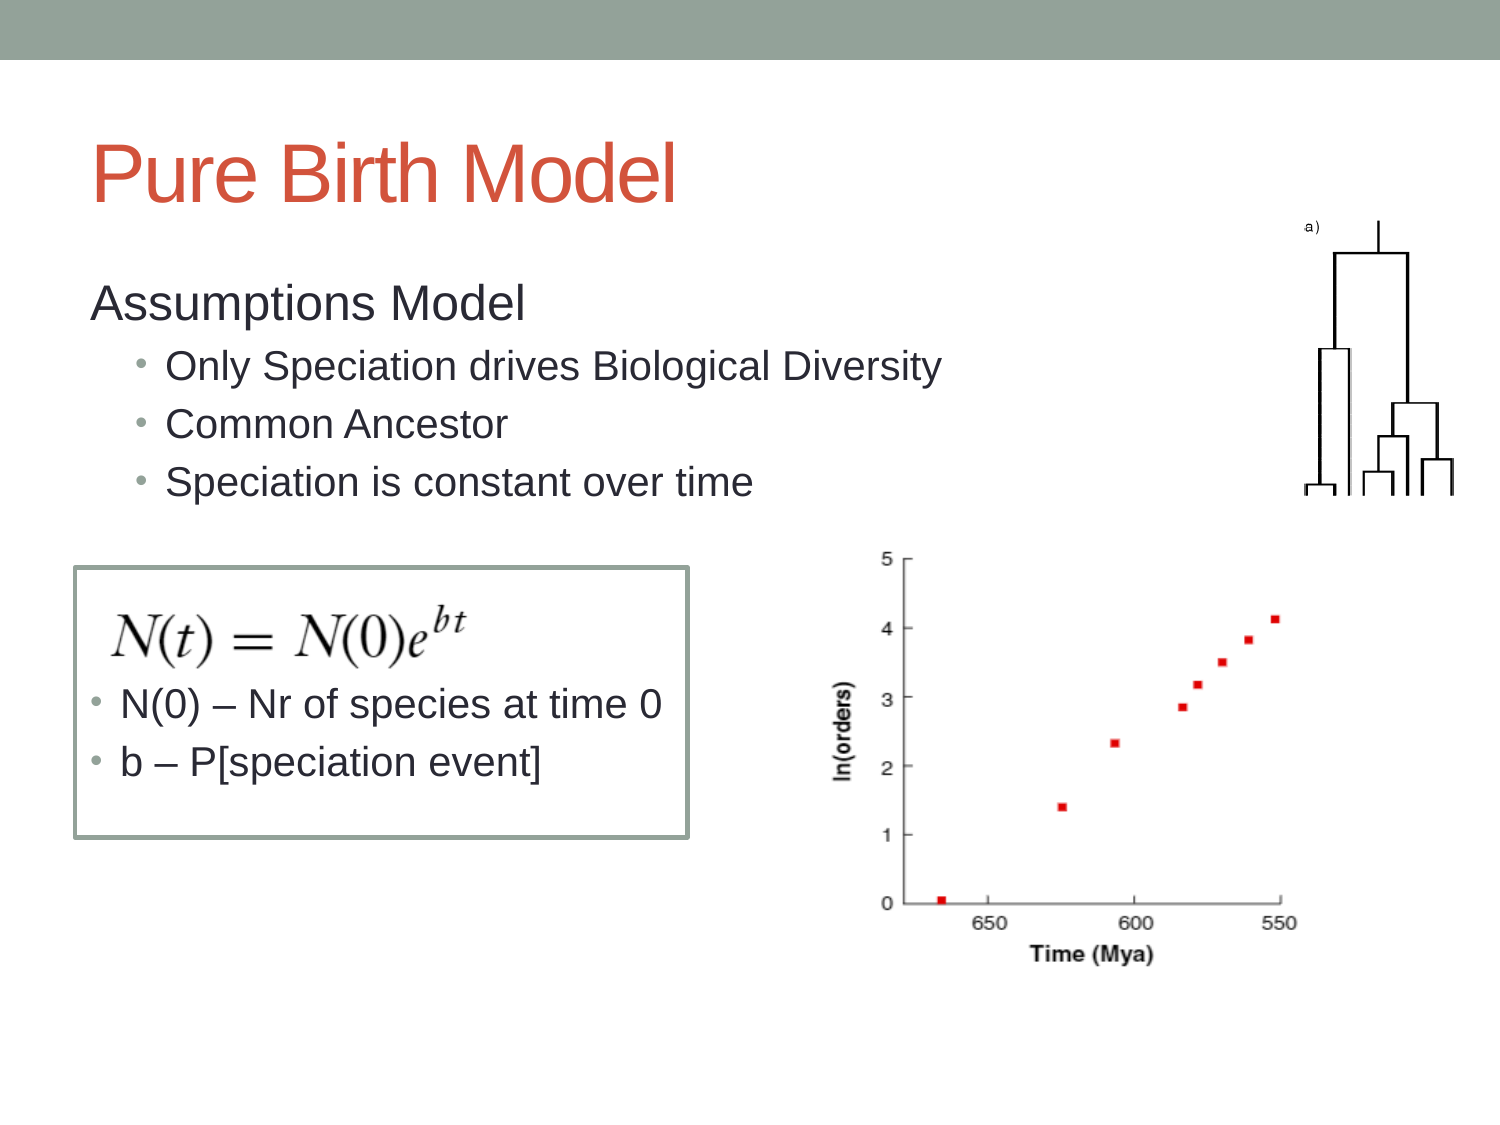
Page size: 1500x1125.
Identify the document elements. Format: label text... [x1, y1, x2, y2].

list Assumptions Model Only Speciation drives Biological Diversity Common Ancestor Speciation is constant over time N(0) – Nr of species at time 0 b – P[speciation event] [75, 262, 1425, 1063]
picture [1295, 212, 1464, 501]
title Pure Birth Model [75, 87, 1425, 250]
picture [817, 537, 1316, 975]
picture [98, 583, 474, 681]
